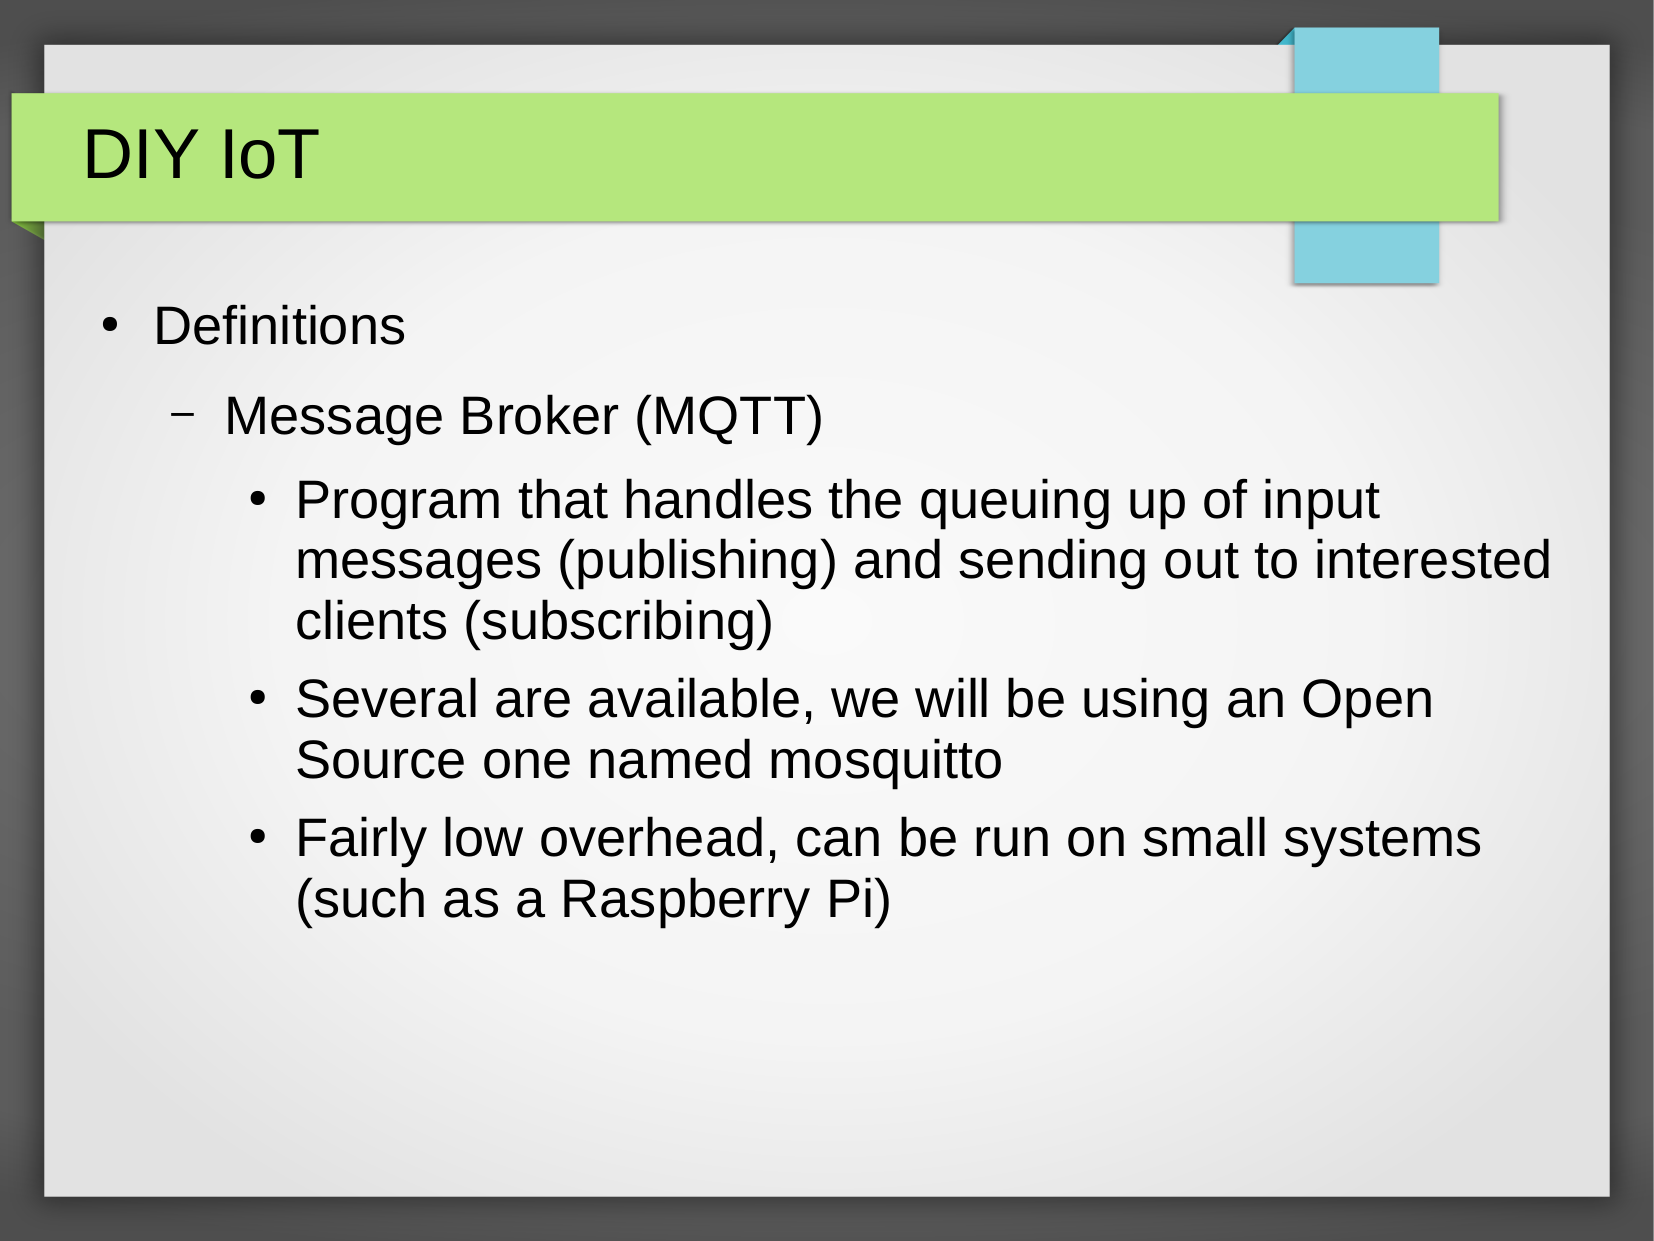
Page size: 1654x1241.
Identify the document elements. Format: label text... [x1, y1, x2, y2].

picture [0, 0, 1654, 1241]
title DIY IoT [82, 94, 1264, 213]
list Definitions Message Broker (MQTT) Program that handles the queuing up of input messages (publishing) and sending out to interested clients (subscribing) Several are available, we will be using an Open Source one named mosquitto Fairly low overhead, can be run on small systems (such as a Raspberry Pi) [82, 295, 1571, 1015]
